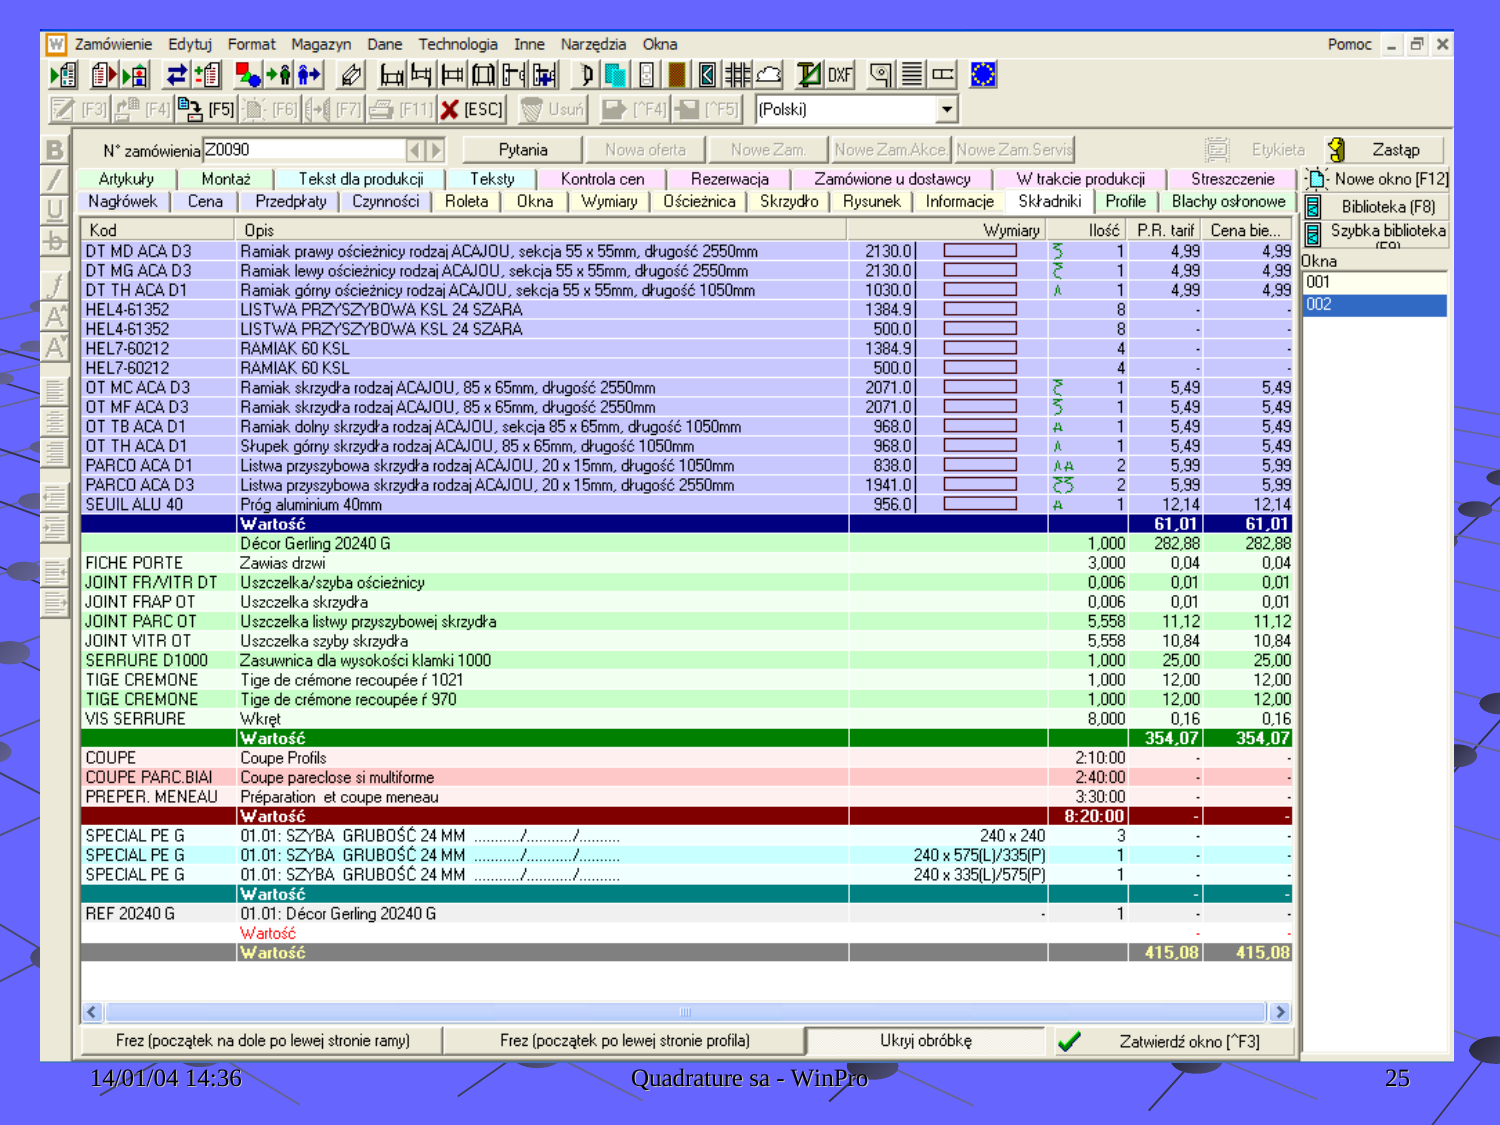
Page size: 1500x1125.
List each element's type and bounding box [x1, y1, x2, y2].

picture [40, 29, 1454, 1063]
